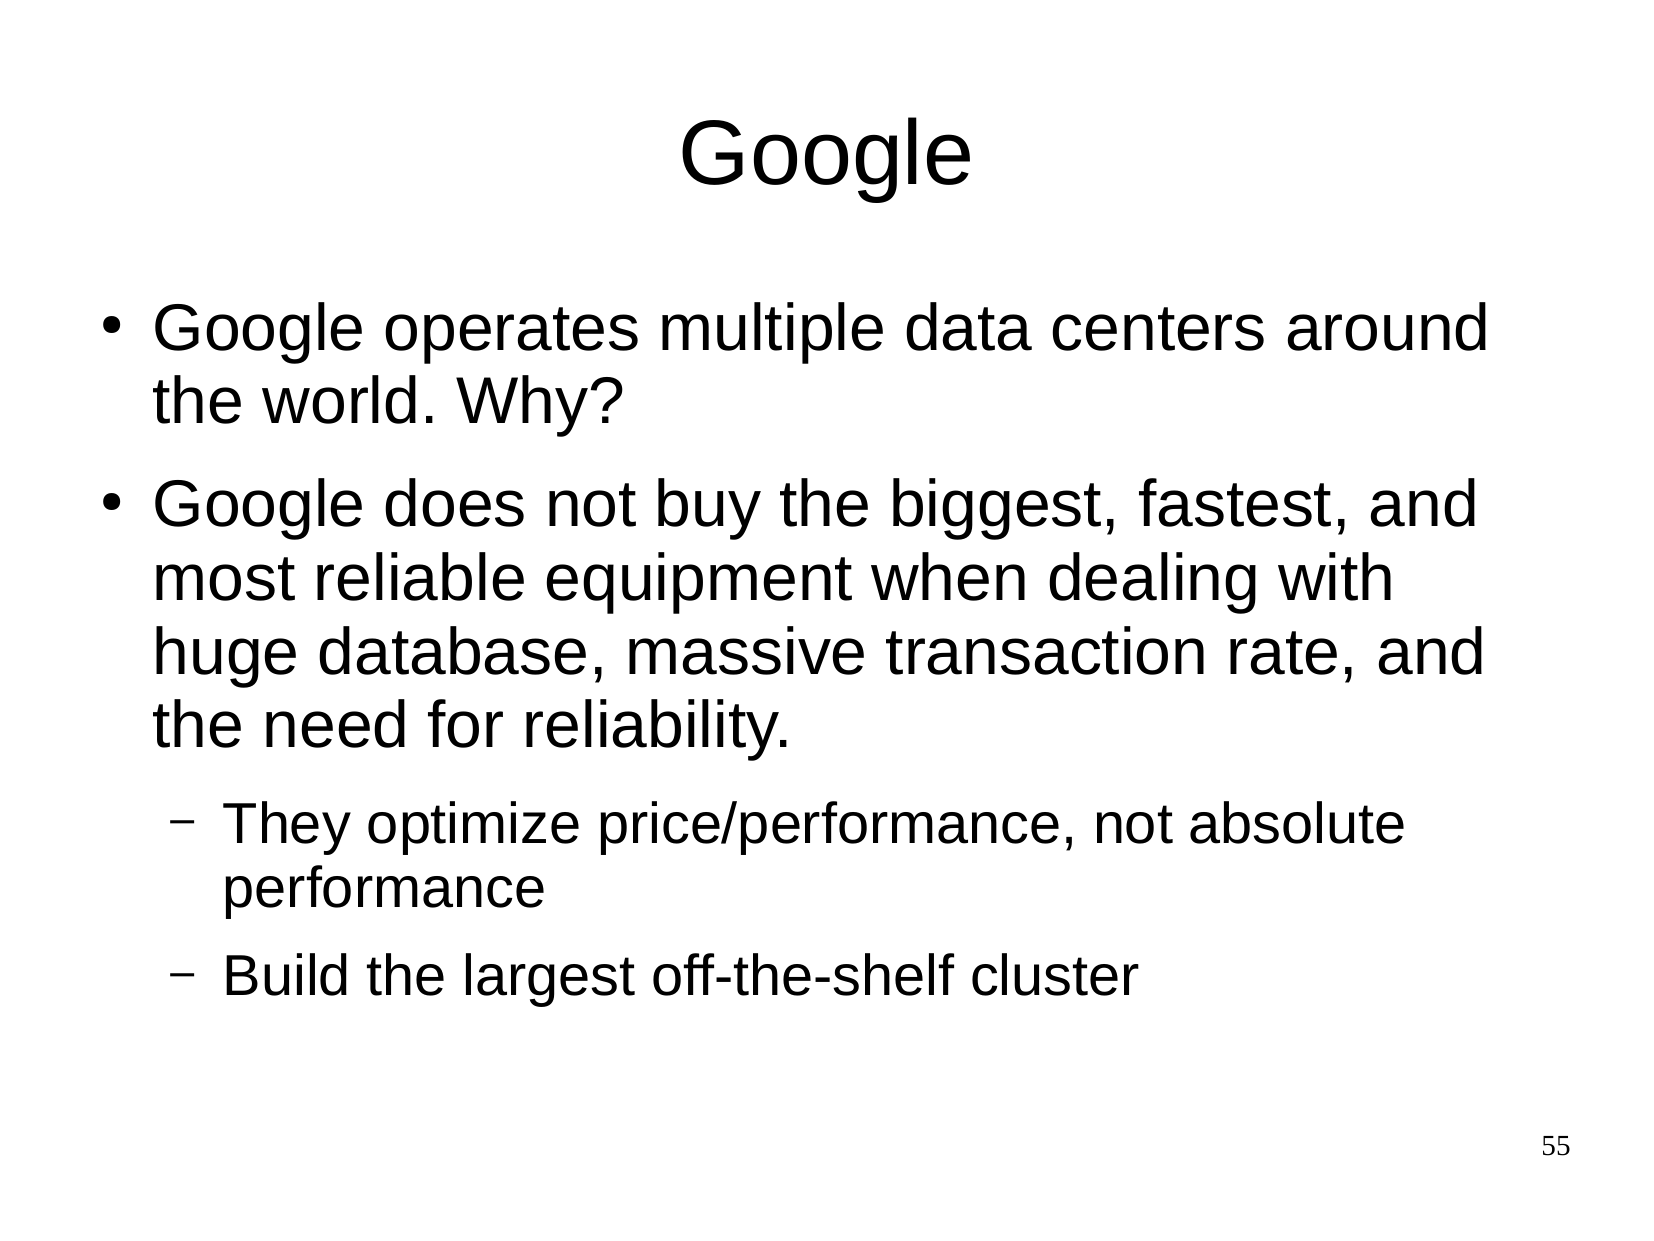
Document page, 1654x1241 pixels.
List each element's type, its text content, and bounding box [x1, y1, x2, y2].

title Google [82, 49, 1571, 257]
list Google operates multiple data centers around the world. Why? Google does not buy the biggest, fastest, and most reliable equipment when dealing with huge database, massive transaction rate, and the need for reliability. They optimize price/performance, not absolute performance Build the largest off-the-shelf cluster [82, 290, 1538, 1010]
